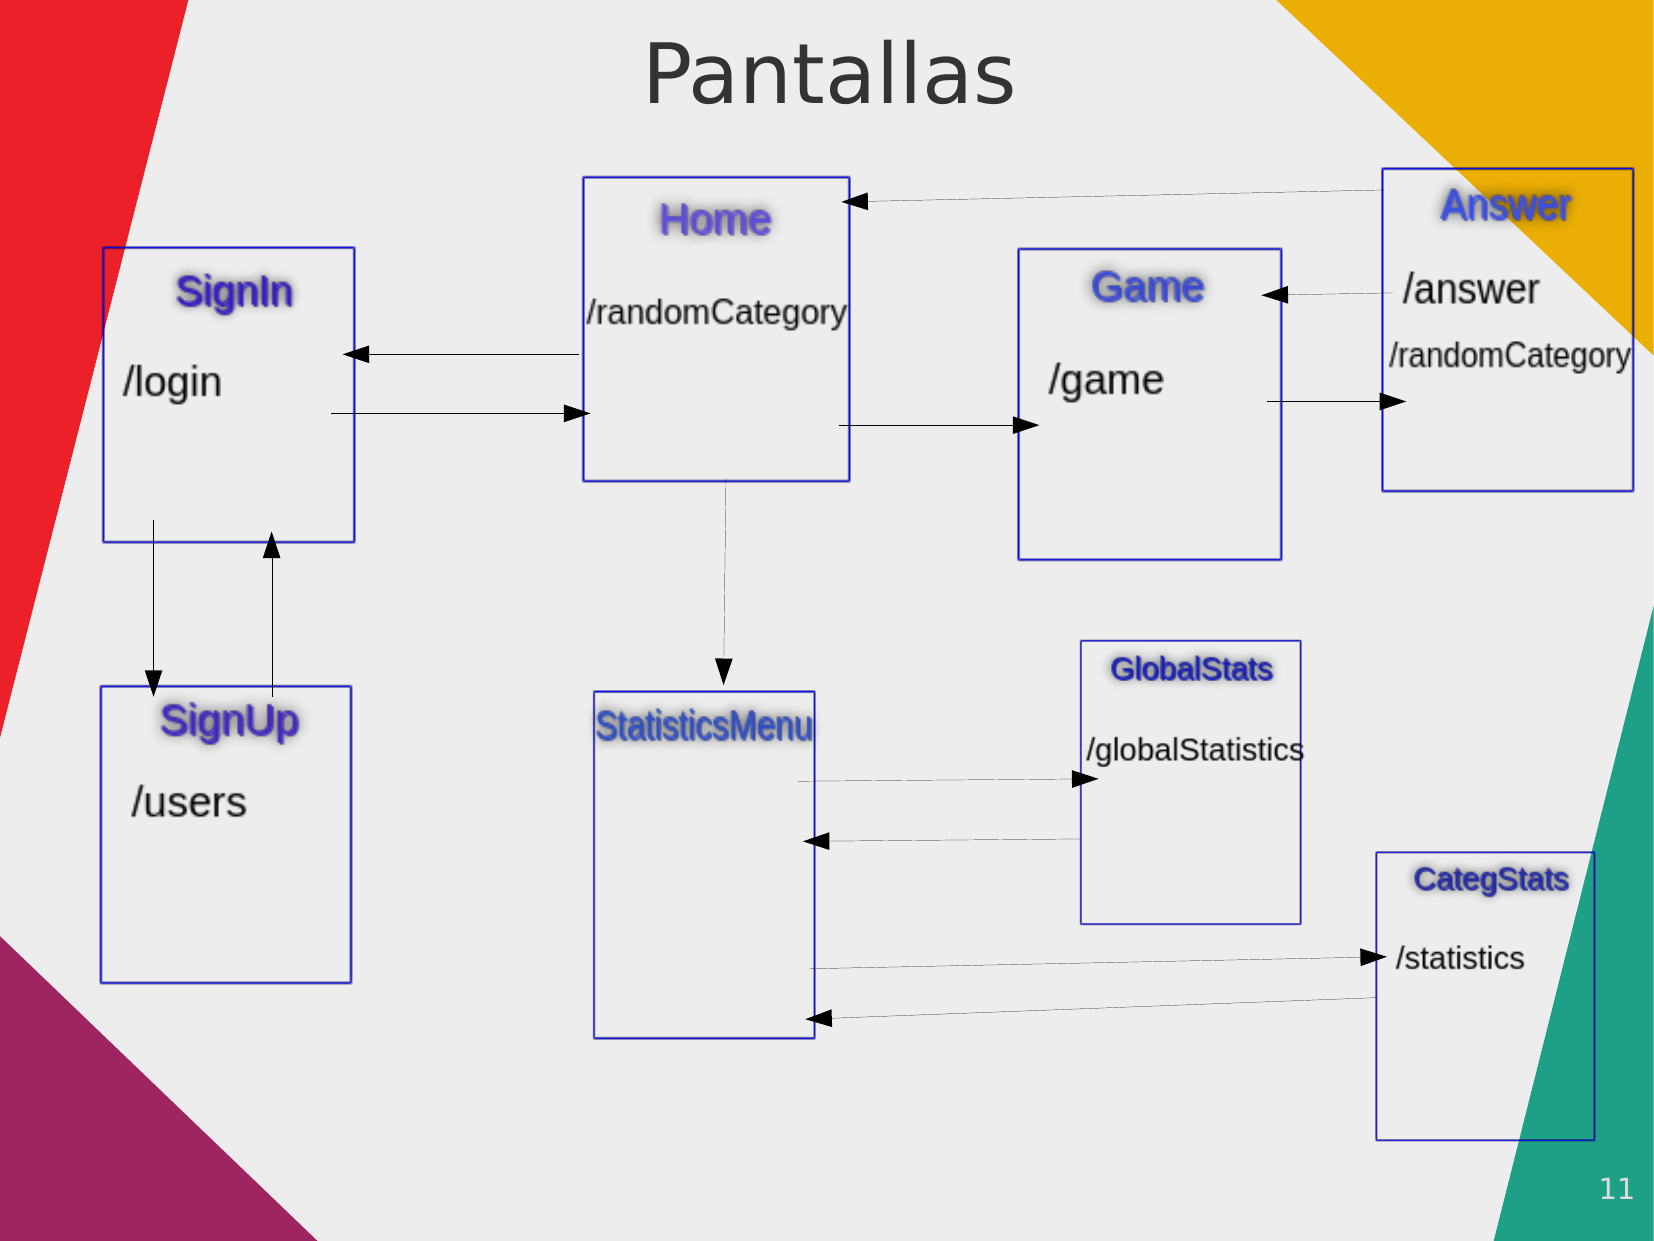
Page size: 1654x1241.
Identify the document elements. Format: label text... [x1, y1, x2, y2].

picture [515, 637, 911, 1134]
picture [1346, 808, 1641, 1193]
picture [24, 187, 414, 1063]
title Pantallas [118, 0, 1542, 174]
picture [528, 124, 908, 544]
picture [968, 113, 1654, 964]
picture [1027, 958, 1341, 969]
